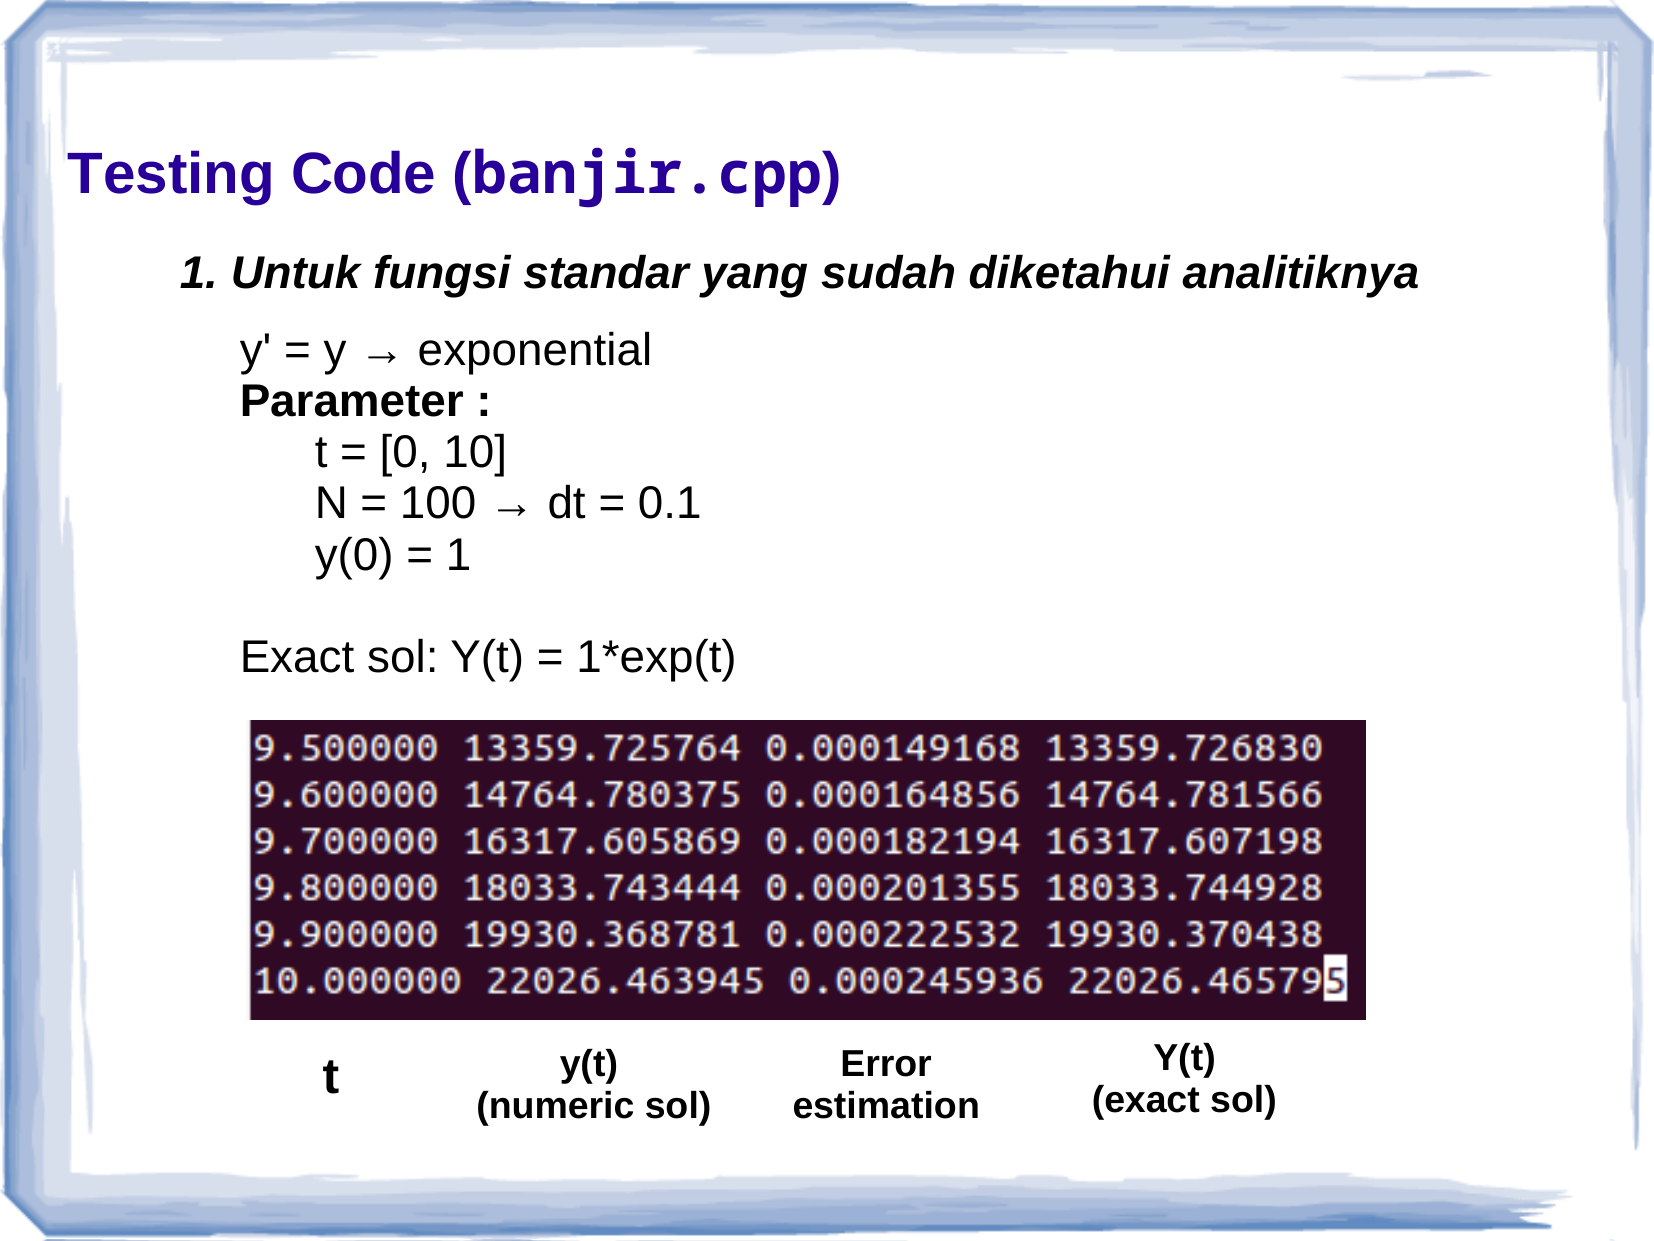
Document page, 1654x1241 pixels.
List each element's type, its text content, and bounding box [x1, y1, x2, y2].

text_box Y(t) (exact sol) [1064, 1029, 1305, 1143]
text_box y' = y → exponential Parameter : t = [0, 10] N = 100 → dt = 0.1 y(0) = 1 Exact sol: Y(t) = 1*exp(t) [225, 316, 856, 691]
picture [0, 0, 1654, 1241]
title Testing Code (banjir.cpp) [67, 120, 1051, 221]
text_box t [307, 1041, 353, 1112]
text_box 1. Untuk fungsi standar yang sudah diketahui analitiknya [165, 240, 1436, 358]
text_box Error estimation [773, 1035, 999, 1135]
text_box y(t) (numeric sol) [459, 1035, 730, 1134]
